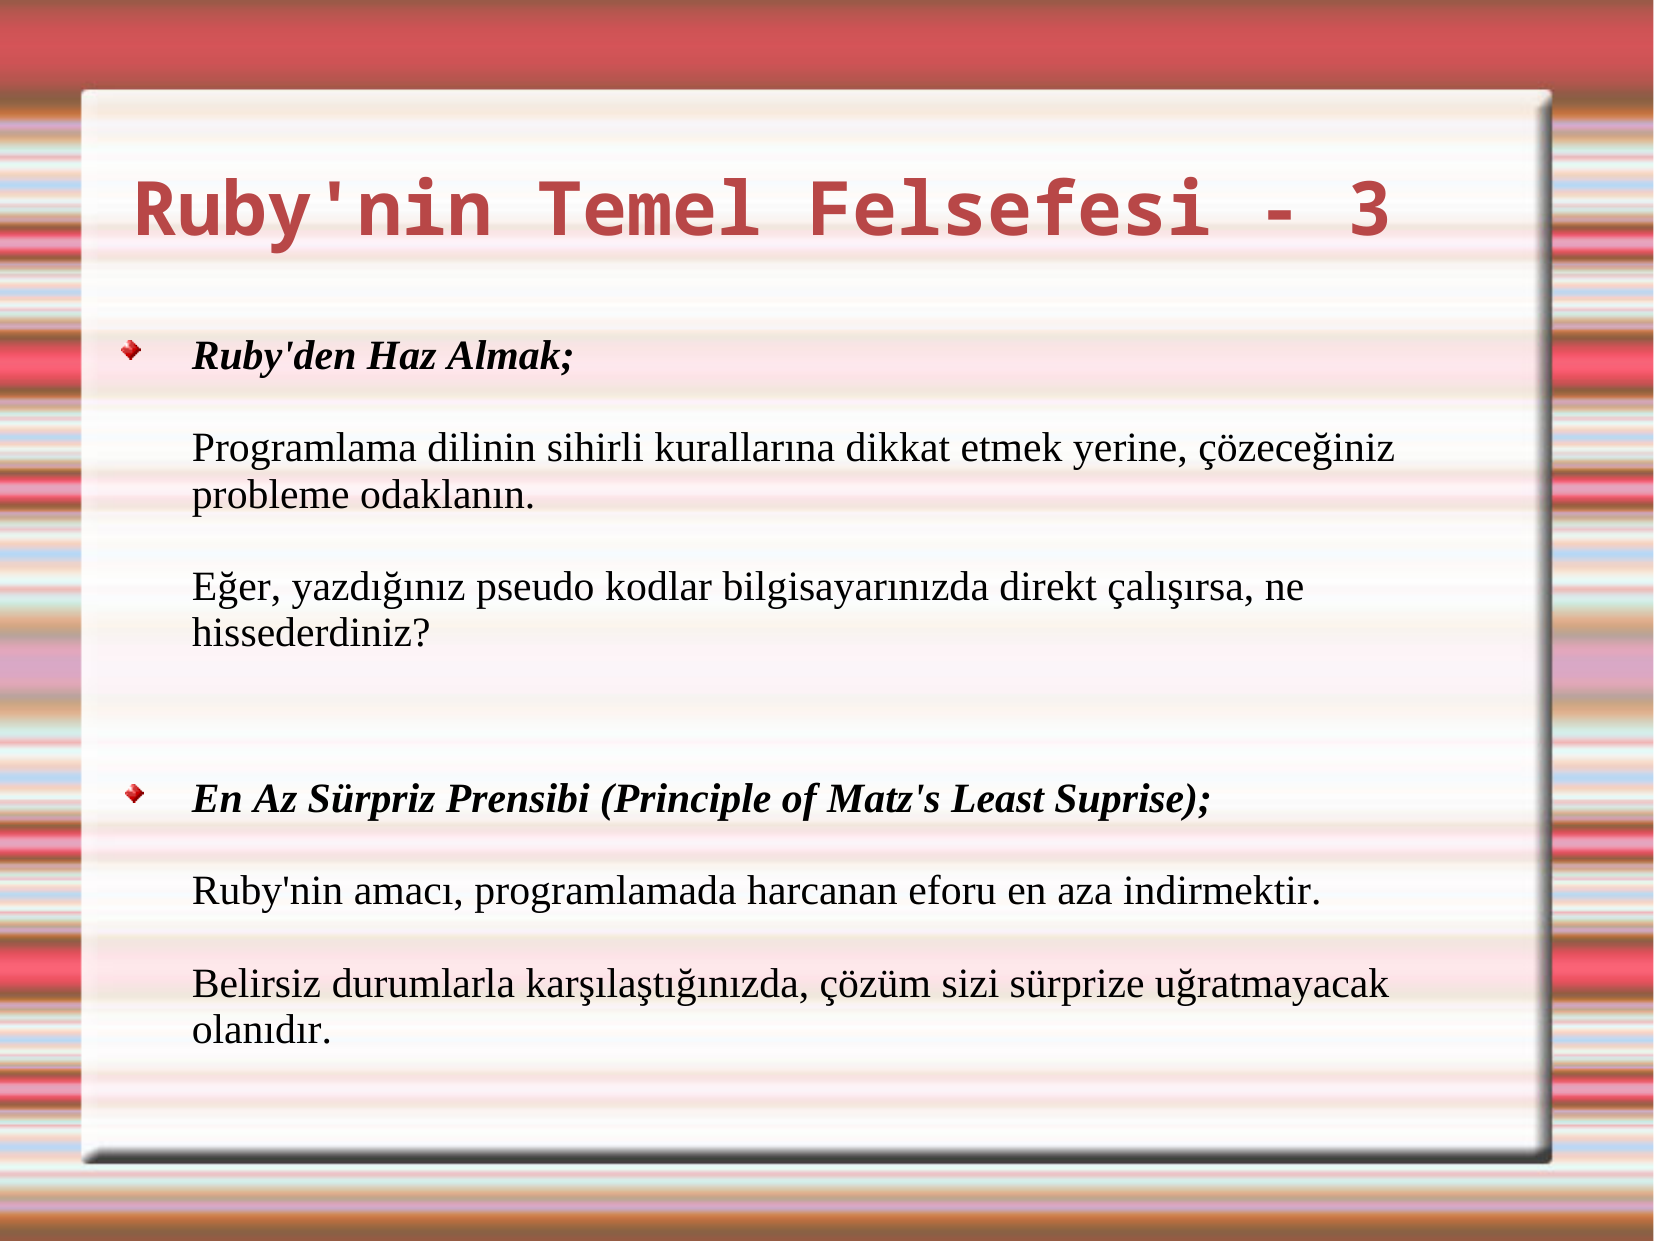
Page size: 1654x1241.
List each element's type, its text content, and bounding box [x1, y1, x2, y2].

picture [0, 0, 1654, 1241]
text_box Ruby'den Haz Almak; Programlama dilinin sihirli kurallarına dikkat etmek yerine, çözeceğiniz probleme odaklanın. Eğer, yazdığınız pseudo kodlar bilgisayarınızda direkt çalışırsa, ne hissederdiniz? [177, 324, 1418, 664]
text_box En Az Sürpriz Prensibi (Principle of Matz's Least Suprise); Ruby'nin amacı, programlamada harcanan eforu en aza indirmektir. Belirsiz durumlarla karşılaştığınızda, çözüm sizi sürprize uğratmayacak olanıdır. [177, 767, 1418, 1060]
text_box Ruby'nin Temel Felsefesi - 3 [118, 147, 1506, 249]
